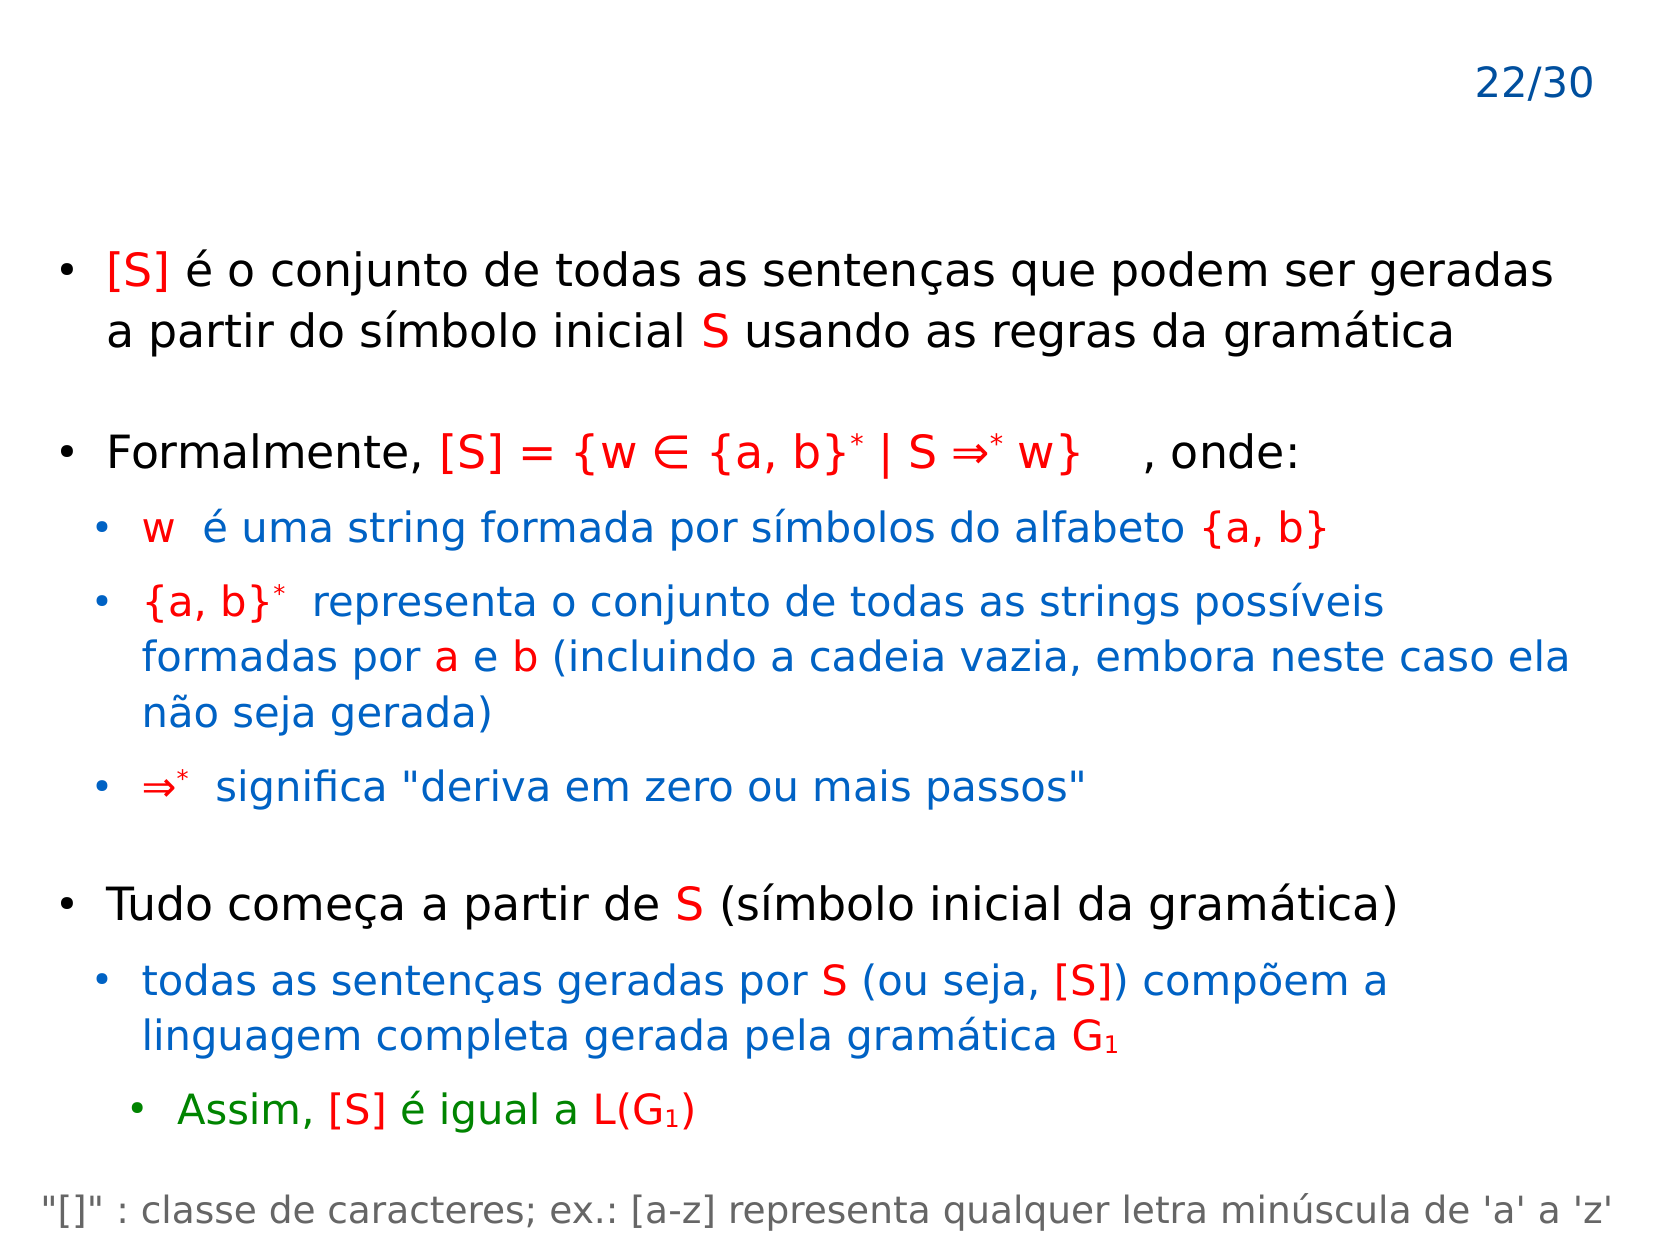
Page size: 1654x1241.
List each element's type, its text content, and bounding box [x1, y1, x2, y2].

list [S] é o conjunto de todas as sentenças que podem ser geradas a partir do símbolo inicial S usando as regras da gramática Formalmente, [S] = {w ∈ {a, b}* | S ⇒* w} , onde: w é uma string formada por símbolos do alfabeto {a, b} {a, b}* representa o conjunto de todas as strings possíveis formadas por a e b (incluindo a cadeia vazia, embora neste caso ela não seja gerada) ⇒* significa "deriva em zero ou mais passos" Tudo começa a partir de S (símbolo inicial da gramática) todas as sentenças geradas por S (ou seja, [S]) compõem a linguagem completa gerada pela gramática G1 Assim, [S] é igual a L(G1) [59, 236, 1595, 1181]
text_box "[]" : classe de caracteres; ex.: [a-z] representa qualquer letra minúscula de 'a' a 'z' [5, 1181, 1630, 1241]
